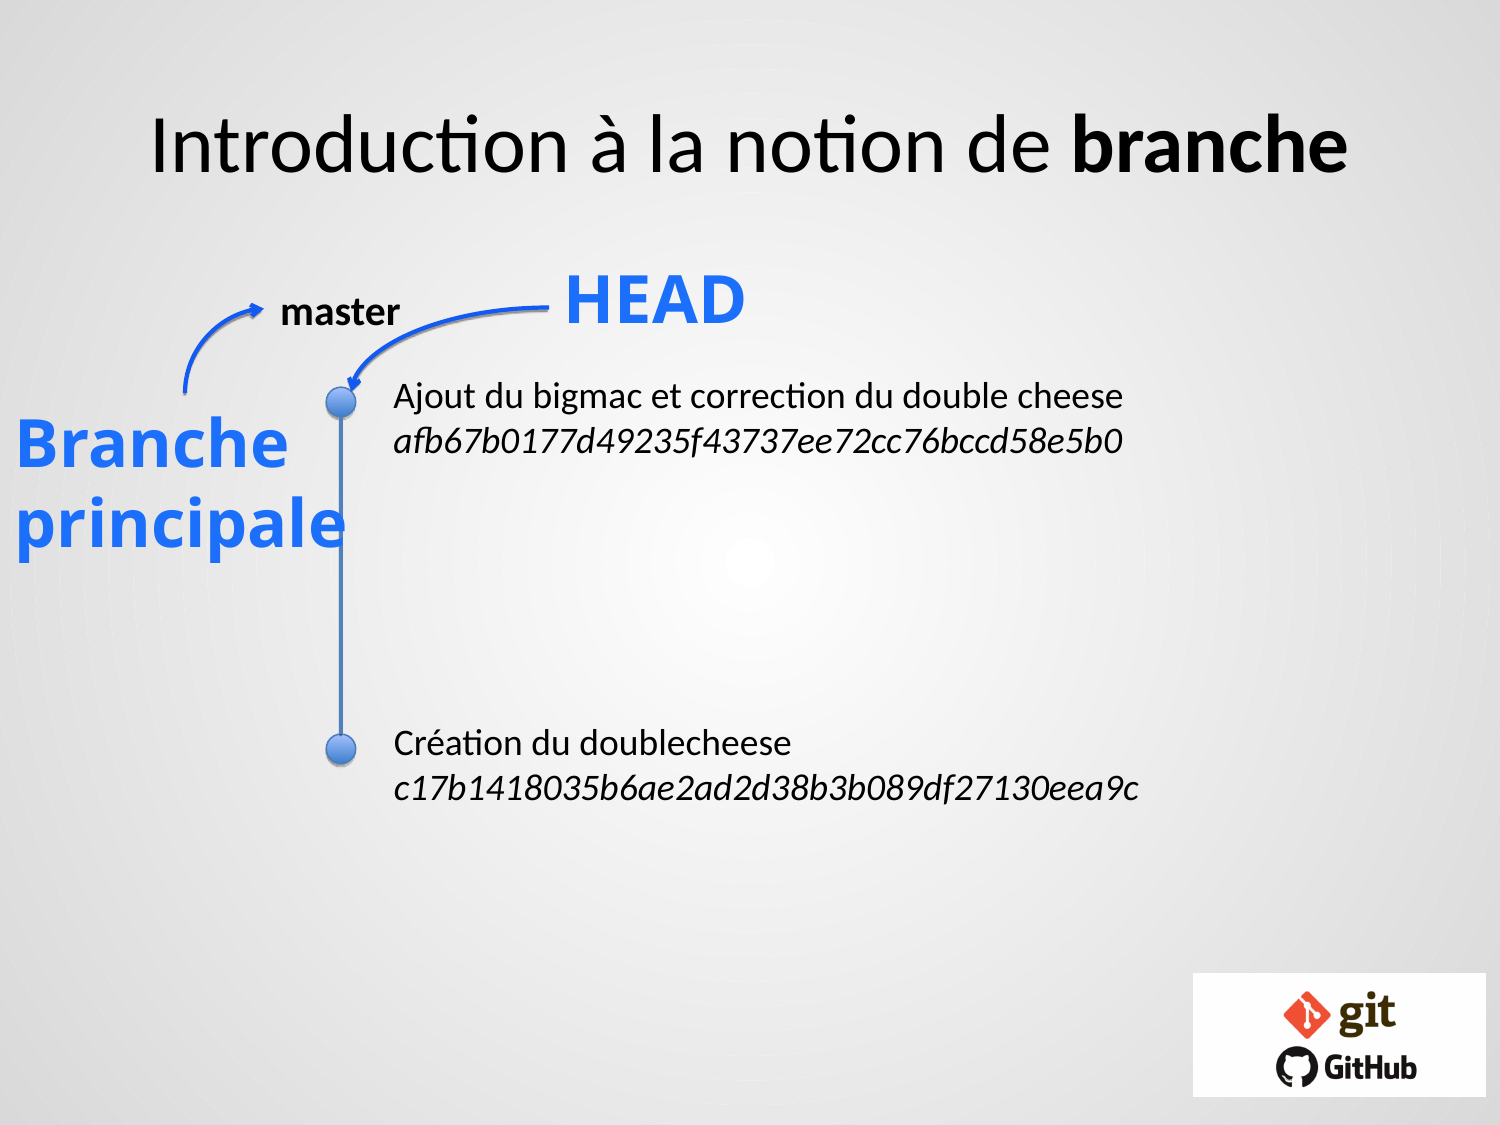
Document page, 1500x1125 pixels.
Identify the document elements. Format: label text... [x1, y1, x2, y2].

text_box master [265, 276, 416, 341]
text_box [329, 387, 350, 393]
text_box HEAD [549, 249, 816, 425]
picture [1193, 973, 1486, 1097]
title Introduction à la notion de branche [75, 45, 1425, 233]
text_box [326, 734, 356, 764]
text_box Création du doublecheese c17b1418035b6ae2ad2d38b3b089df27130eea9c [379, 710, 1154, 816]
text_box Ajout du bigmac et correction du double cheese afb67b0177d49235f43737ee72cc76bccd58e5b0 [378, 363, 1139, 469]
text_box Branche principale [0, 393, 371, 569]
